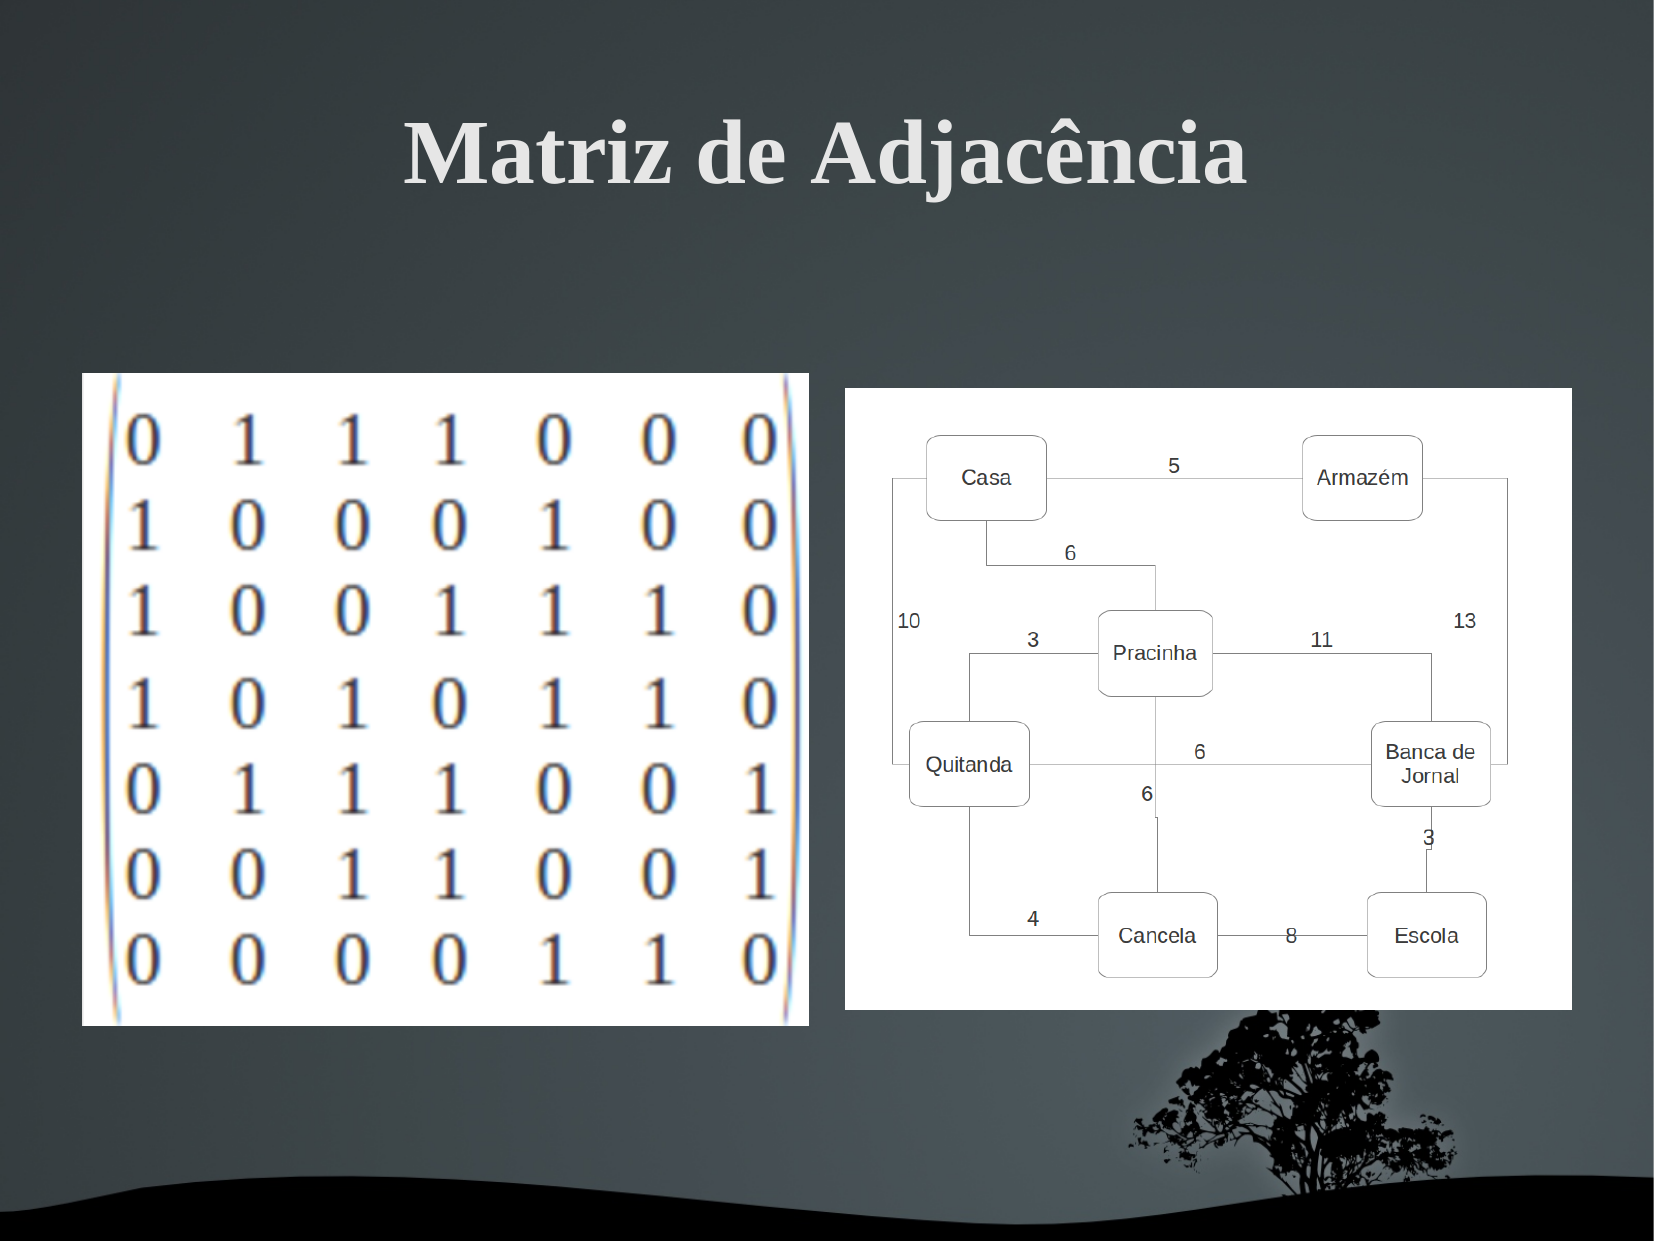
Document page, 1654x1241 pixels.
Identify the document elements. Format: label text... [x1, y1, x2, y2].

title Matriz de Adjacência [82, 49, 1571, 257]
picture [0, 0, 1654, 1241]
